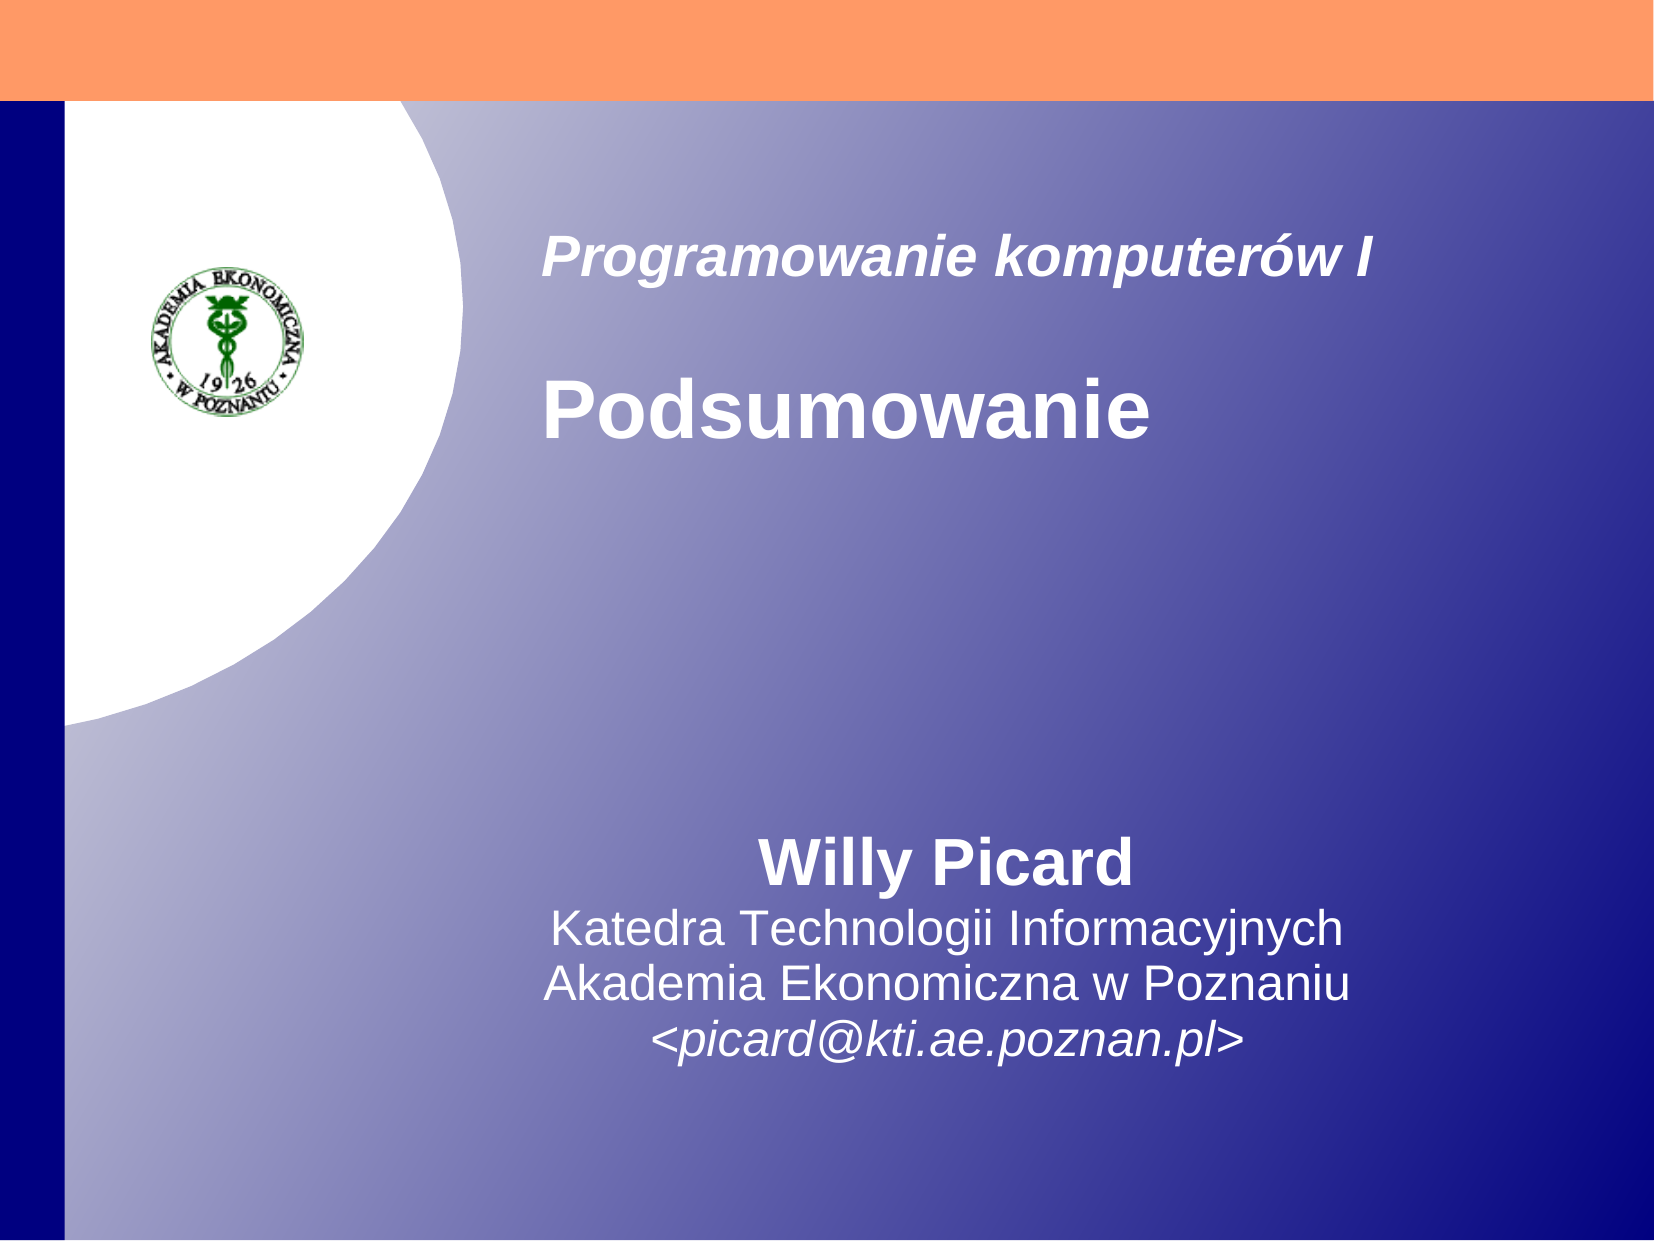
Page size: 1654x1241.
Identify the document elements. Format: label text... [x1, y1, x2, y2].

title Programowanie komputerów I Podsumowanie [541, 223, 1588, 653]
picture [151, 267, 304, 417]
